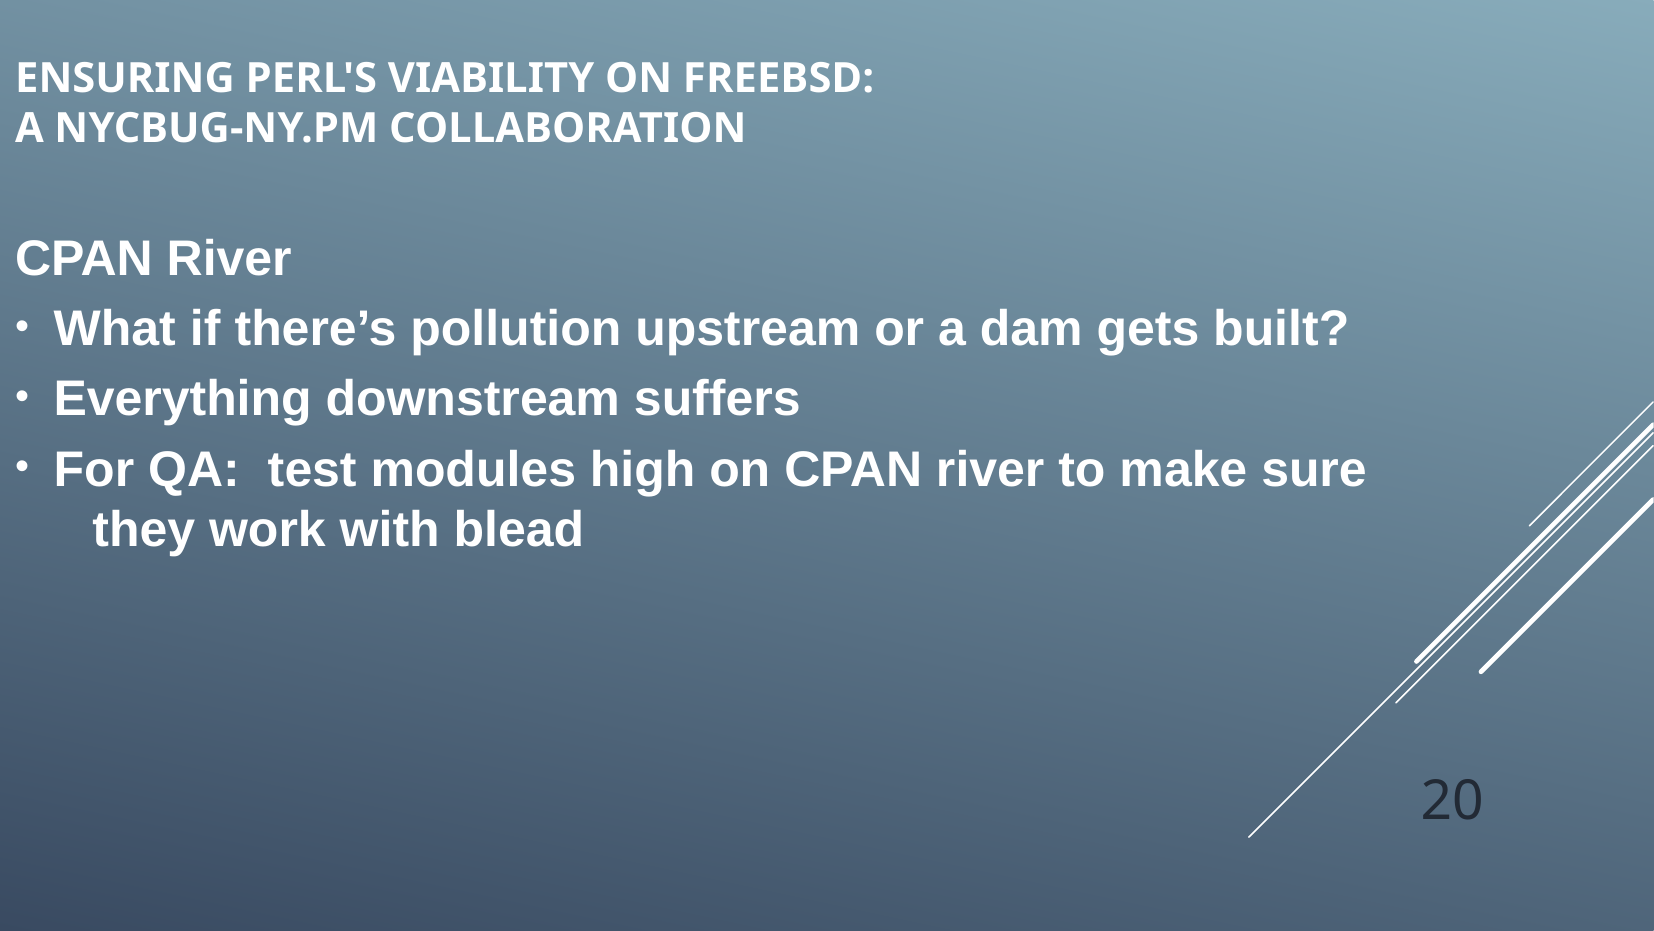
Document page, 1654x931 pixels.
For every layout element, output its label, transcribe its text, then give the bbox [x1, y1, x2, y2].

title Ensuring Perl's Viability on FreeBSD: A NYCBUG-NY.PM Collaboration [0, 36, 1148, 166]
subtitle CPAN River What if there’s pollution upstream or a dam gets built? Everything downstream suffers For QA: test modules high on CPAN river to make sure they work with blead [0, 217, 1489, 871]
